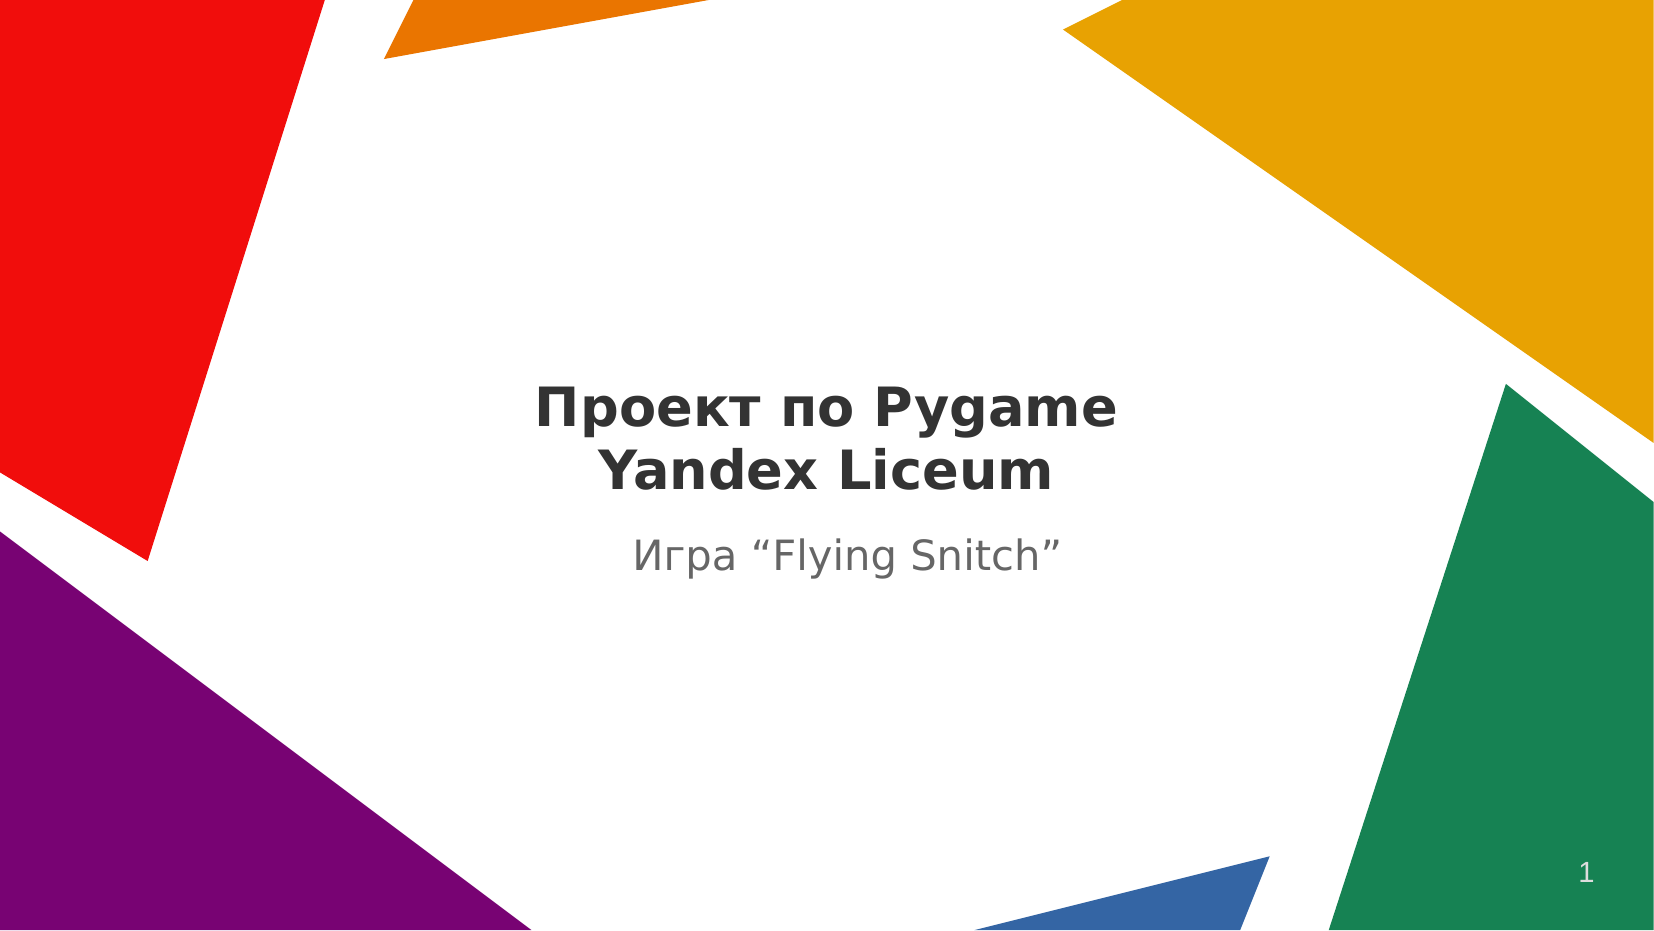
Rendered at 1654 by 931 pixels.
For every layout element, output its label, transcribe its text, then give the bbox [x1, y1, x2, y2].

list Игра “Flying Snitch” [354, 531, 1270, 650]
title Проект по Pygame Yandex Liceum [383, 346, 1270, 531]
